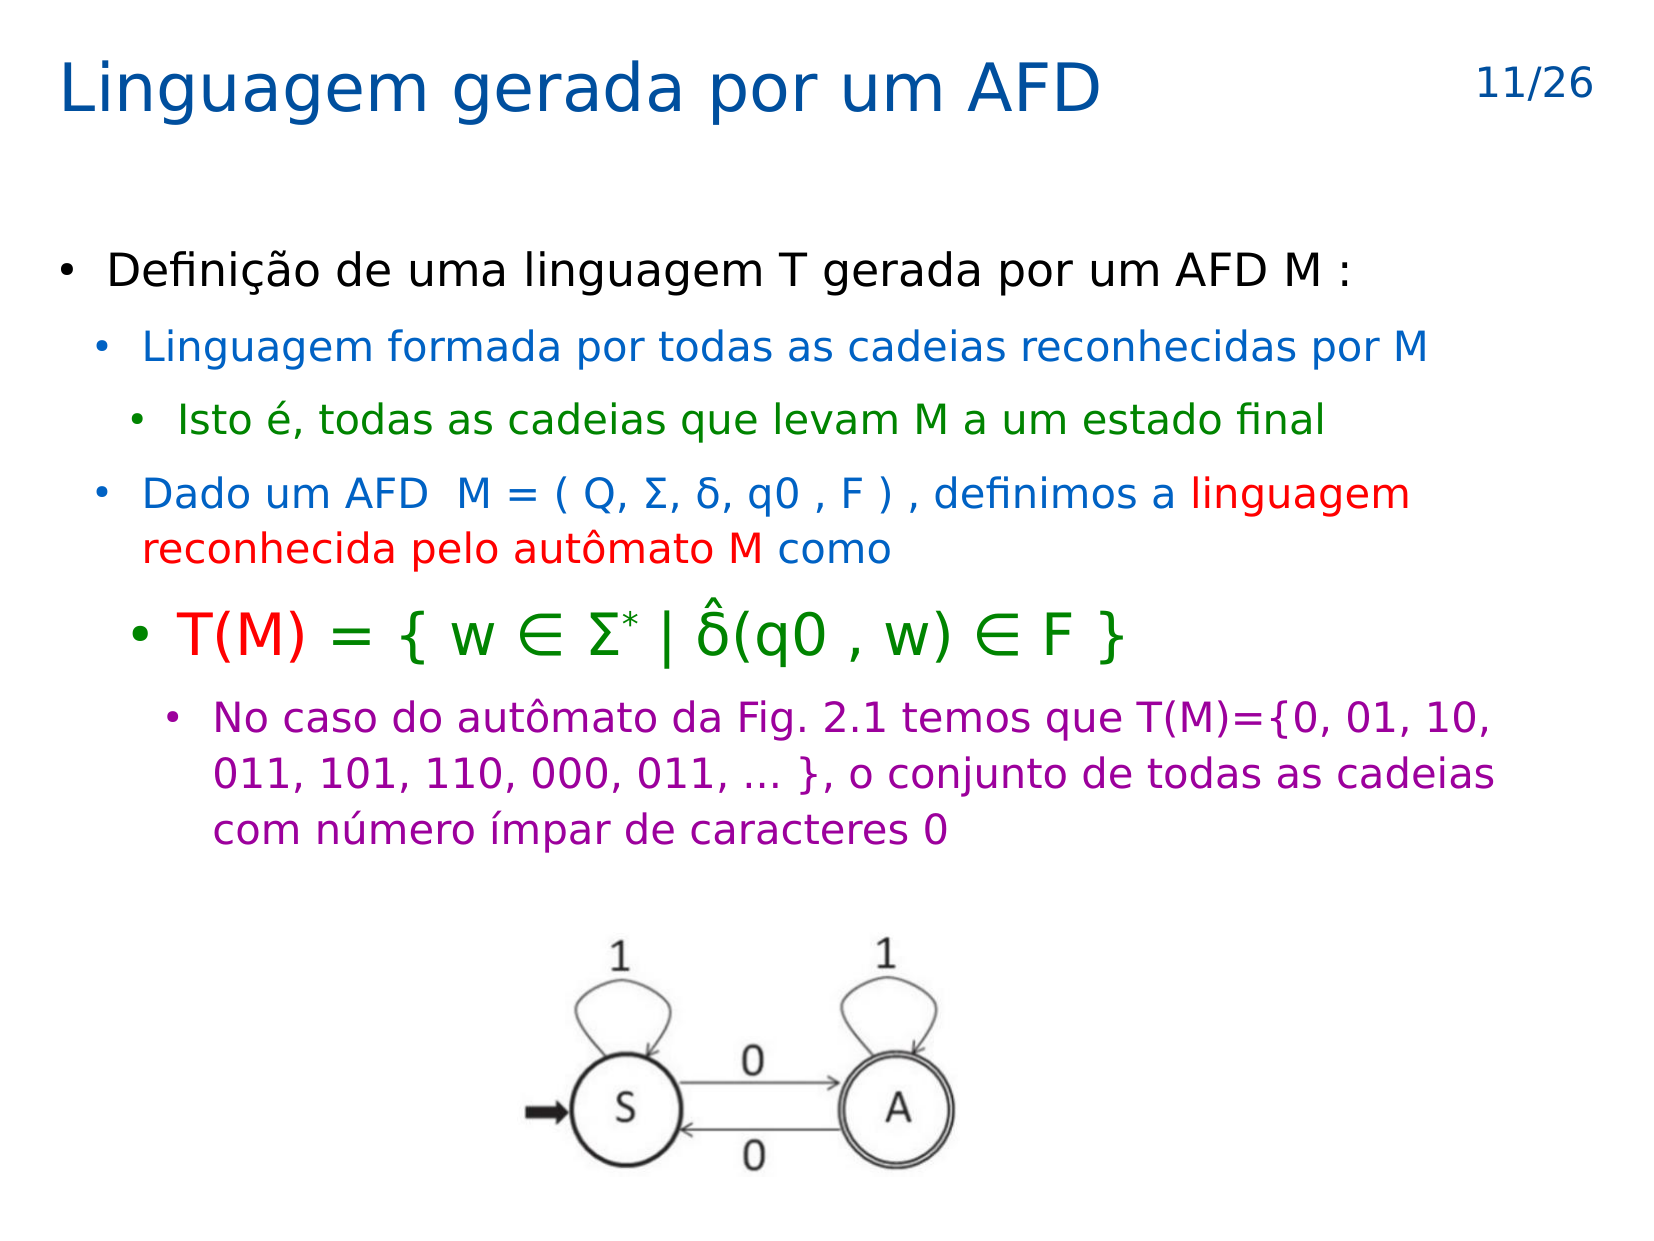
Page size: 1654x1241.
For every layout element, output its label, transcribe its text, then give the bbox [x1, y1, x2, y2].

picture [517, 932, 960, 1177]
list Definição de uma linguagem T gerada por um AFD M : Linguagem formada por todas as cadeias reconhecidas por M Isto é, todas as cadeias que levam M a um estado final Dado um AFD M = ( Q, Σ, δ, q0 , F ) , definimos a linguagem reconhecida pelo autômato M como T(M) = { w ∈ Σ* | δ̂(q0 , w) ∈ F } No caso do autômato da Fig. 2.1 temos que T(M)={0, 01, 10, 011, 101, 110, 000, 011, ... }, o conjunto de todas as cadeias com número ímpar de caracteres 0 [59, 236, 1595, 1211]
title Linguagem gerada por um AFD [59, 29, 1625, 148]
